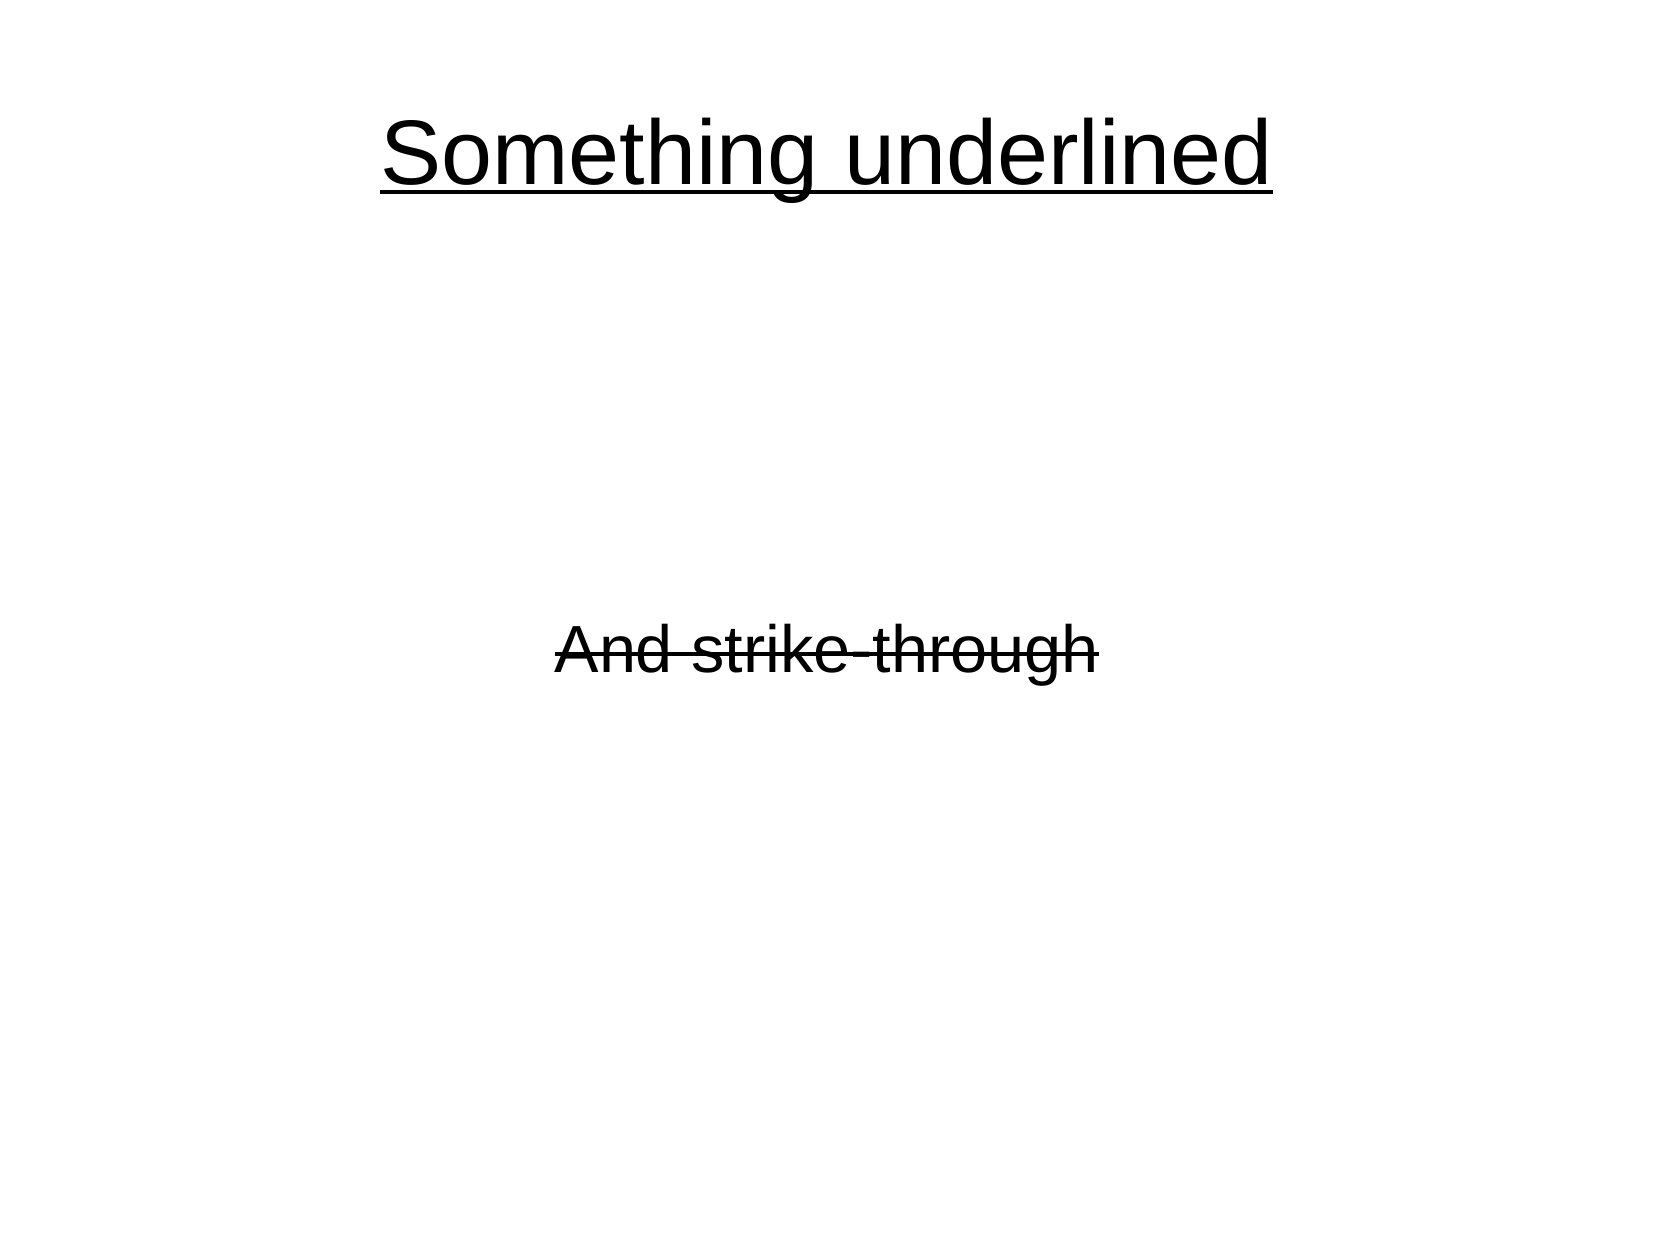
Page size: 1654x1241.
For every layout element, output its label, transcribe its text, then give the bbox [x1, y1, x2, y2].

subtitle And strike-through [82, 290, 1571, 1010]
title Something underlined [82, 49, 1571, 257]
